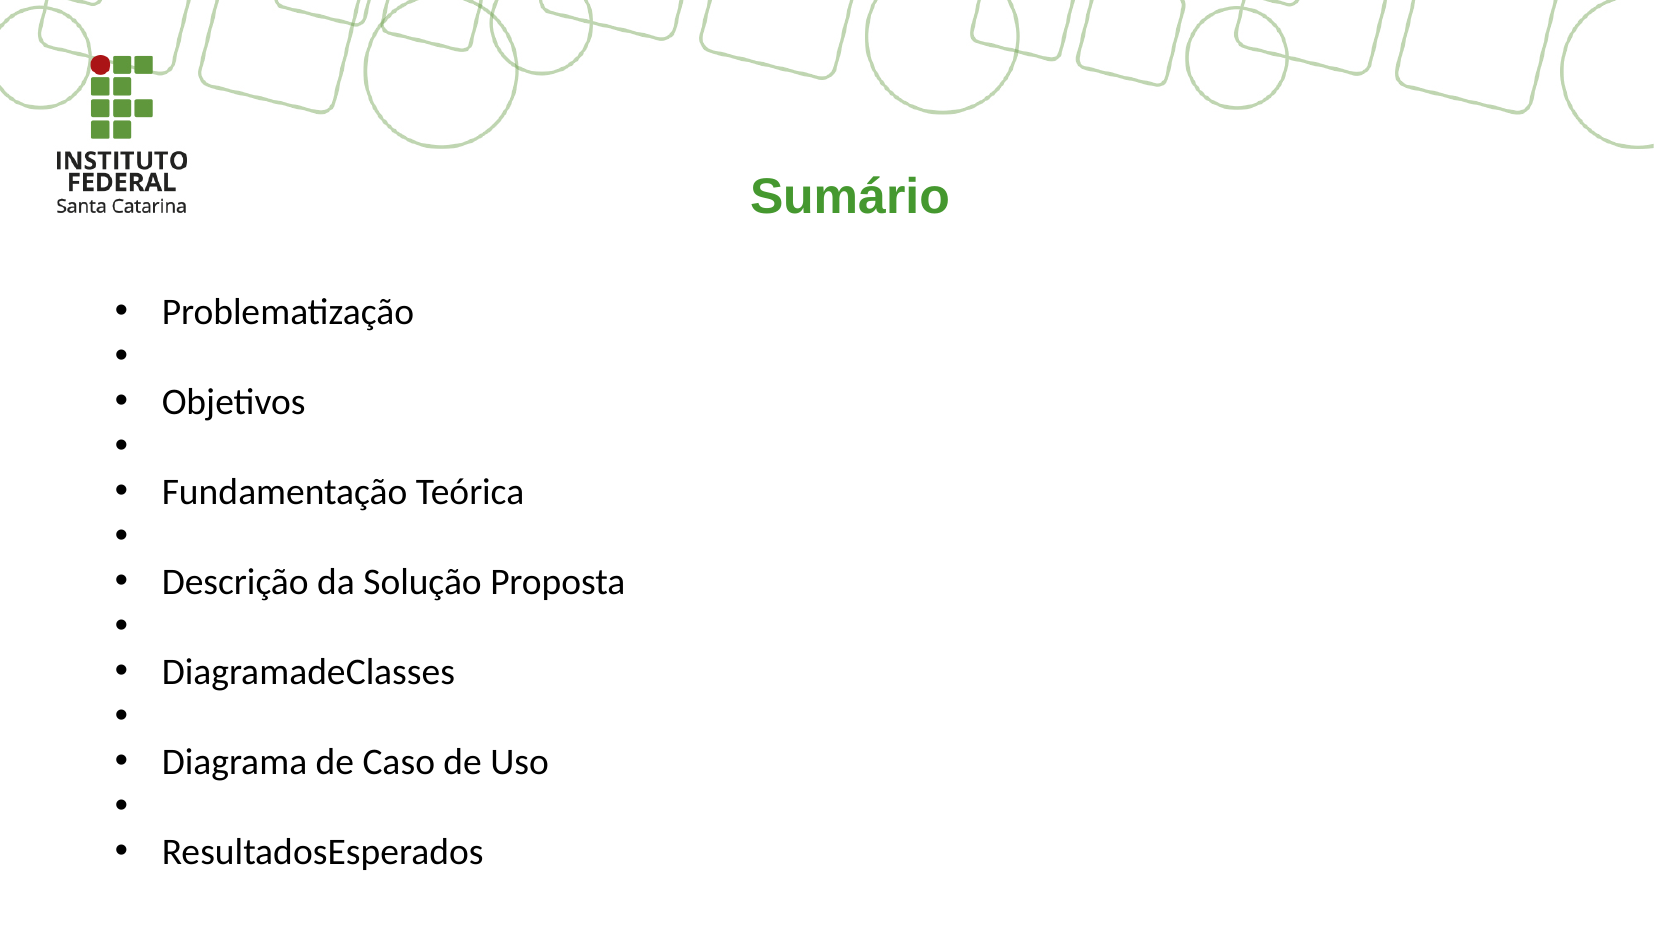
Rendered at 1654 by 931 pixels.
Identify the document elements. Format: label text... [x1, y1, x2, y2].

text_box Problematização Objetivos Fundamentação Teórica Descrição da Solução Proposta Diagrama de Classes Diagrama de Caso de Uso Resultados Esperados [99, 279, 1325, 886]
title Sumário [194, 162, 1506, 224]
